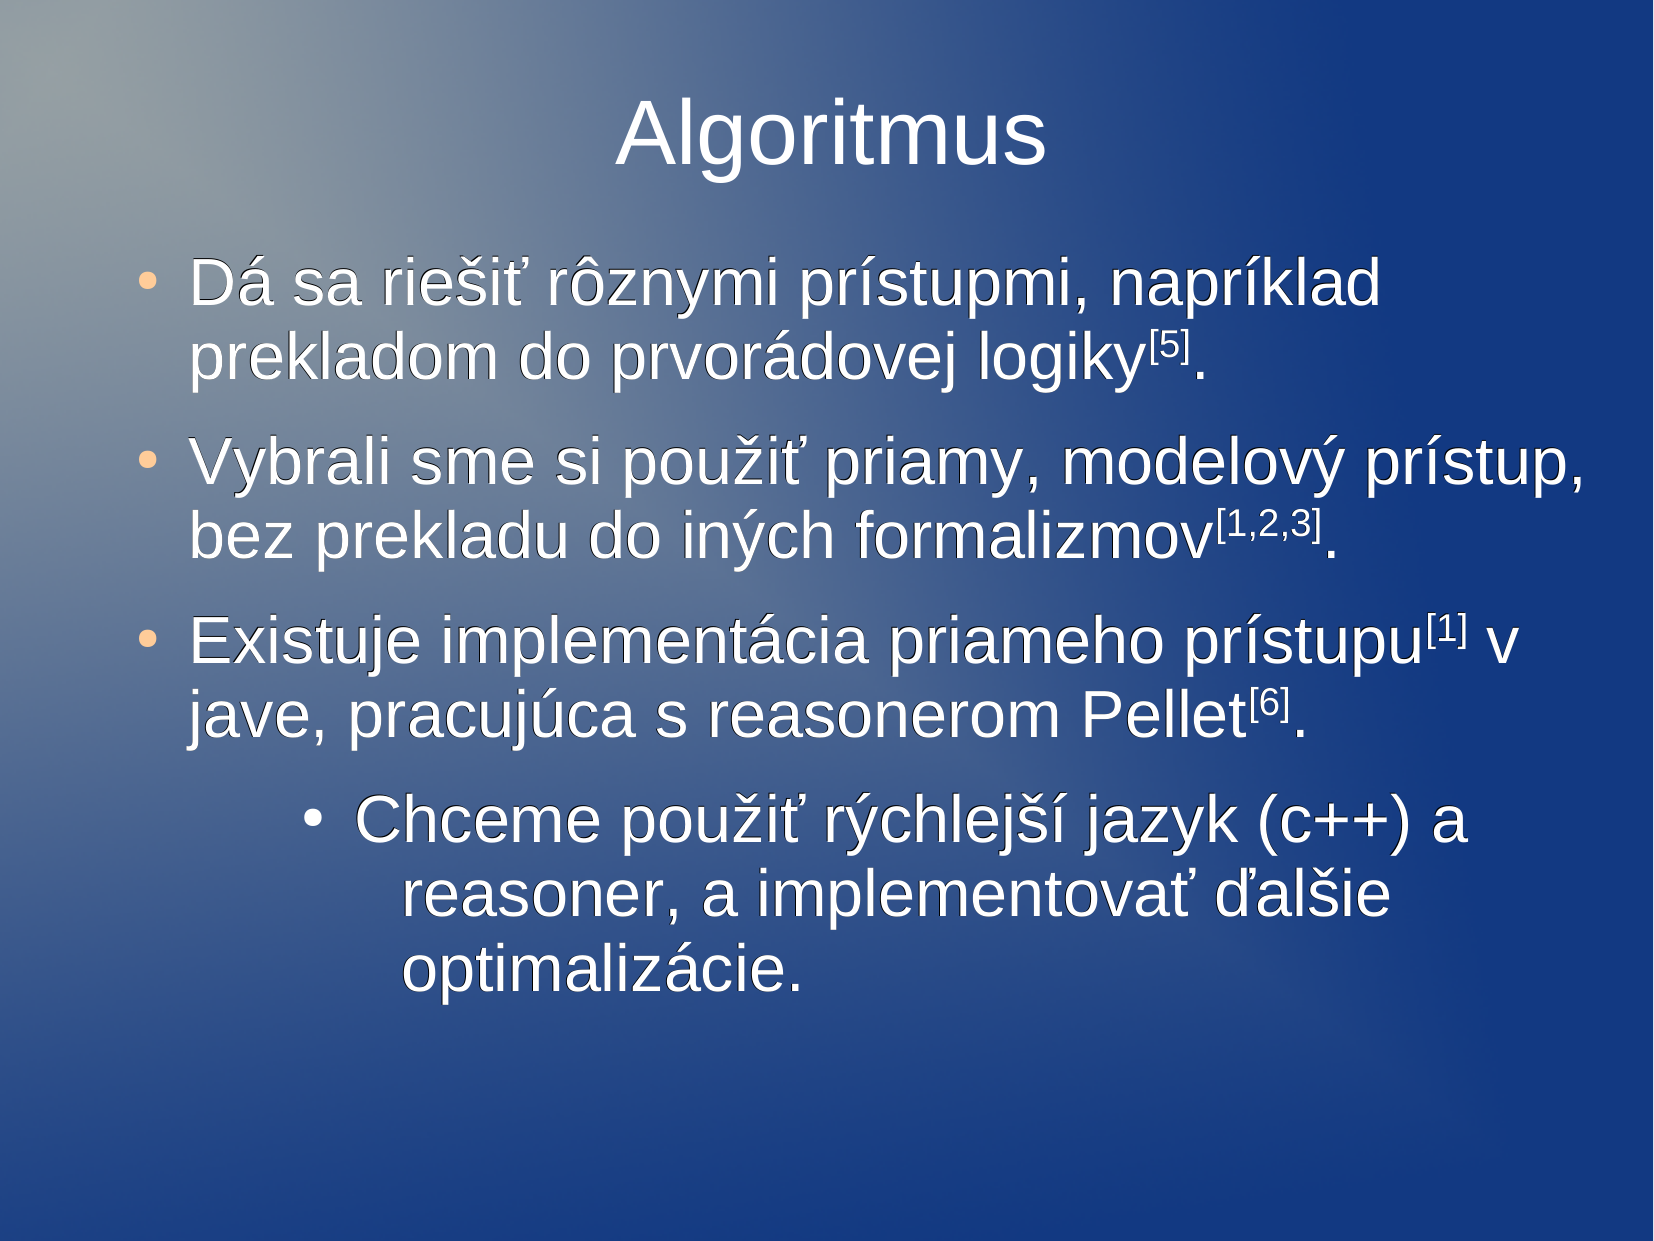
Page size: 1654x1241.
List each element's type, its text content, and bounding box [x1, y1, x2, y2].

title Algoritmus [88, 29, 1577, 237]
picture [0, 0, 1654, 1241]
list Dá sa riešiť rôznymi prístupmi, napríklad prekladom do prvorádovej logiky[5]. Vybrali sme si použiť priamy, modelový prístup, bez prekladu do iných formalizmov[1,2,3]. Existuje implementácia priameho prístupu[1] v jave, pracujúca s reasonerom Pellet[6]. Chceme použiť rýchlejší jazyk (c++) a reasoner, a implementovať ďalšie optimalizácie. [118, 244, 1606, 1105]
